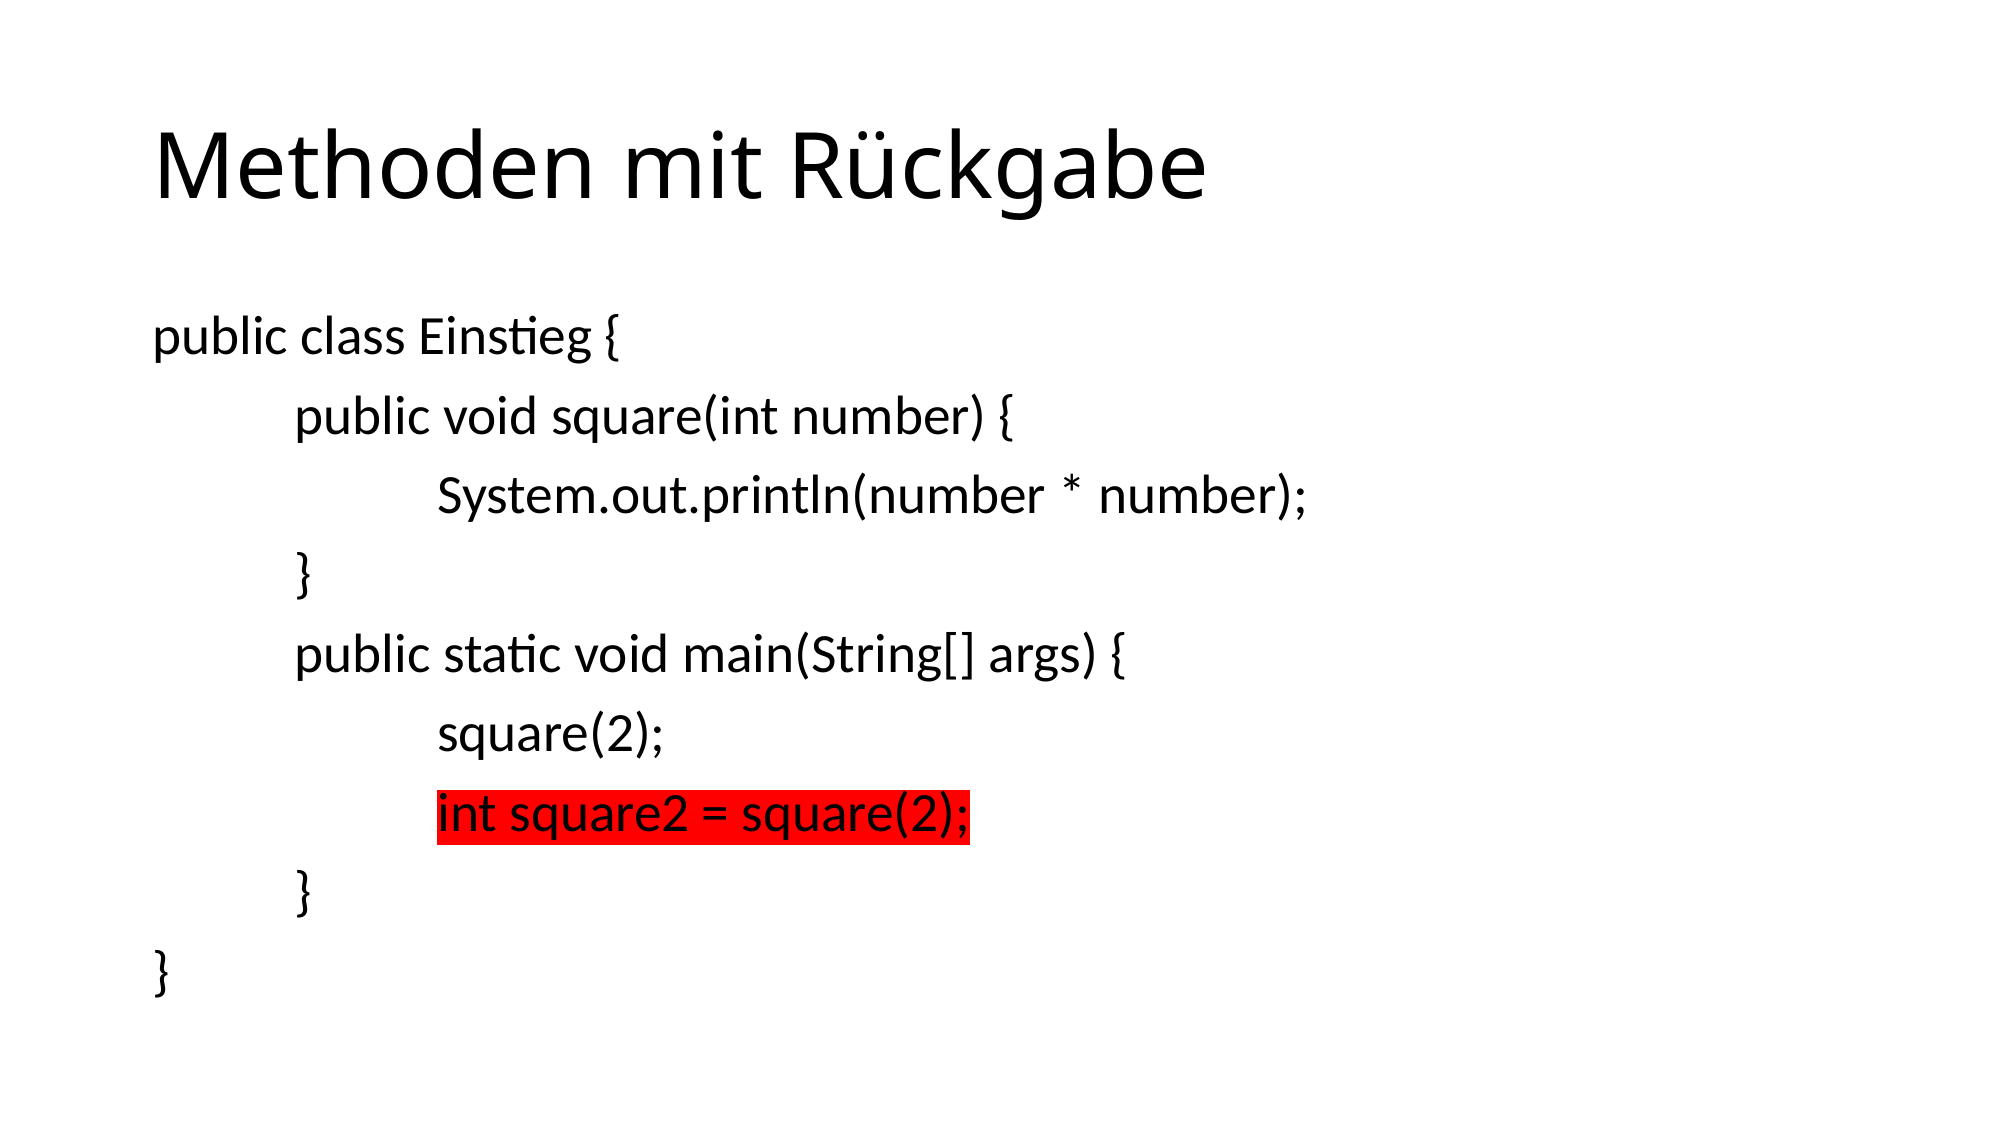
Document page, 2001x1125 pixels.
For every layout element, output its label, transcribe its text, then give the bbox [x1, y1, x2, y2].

title Methoden mit Rückgabe [137, 59, 1863, 278]
list public class Einstieg { public void square(int number) { System.out.println(number * number); } public static void main(String[] args) { square(2); int square2 = square(2); } } [137, 299, 1863, 1014]
